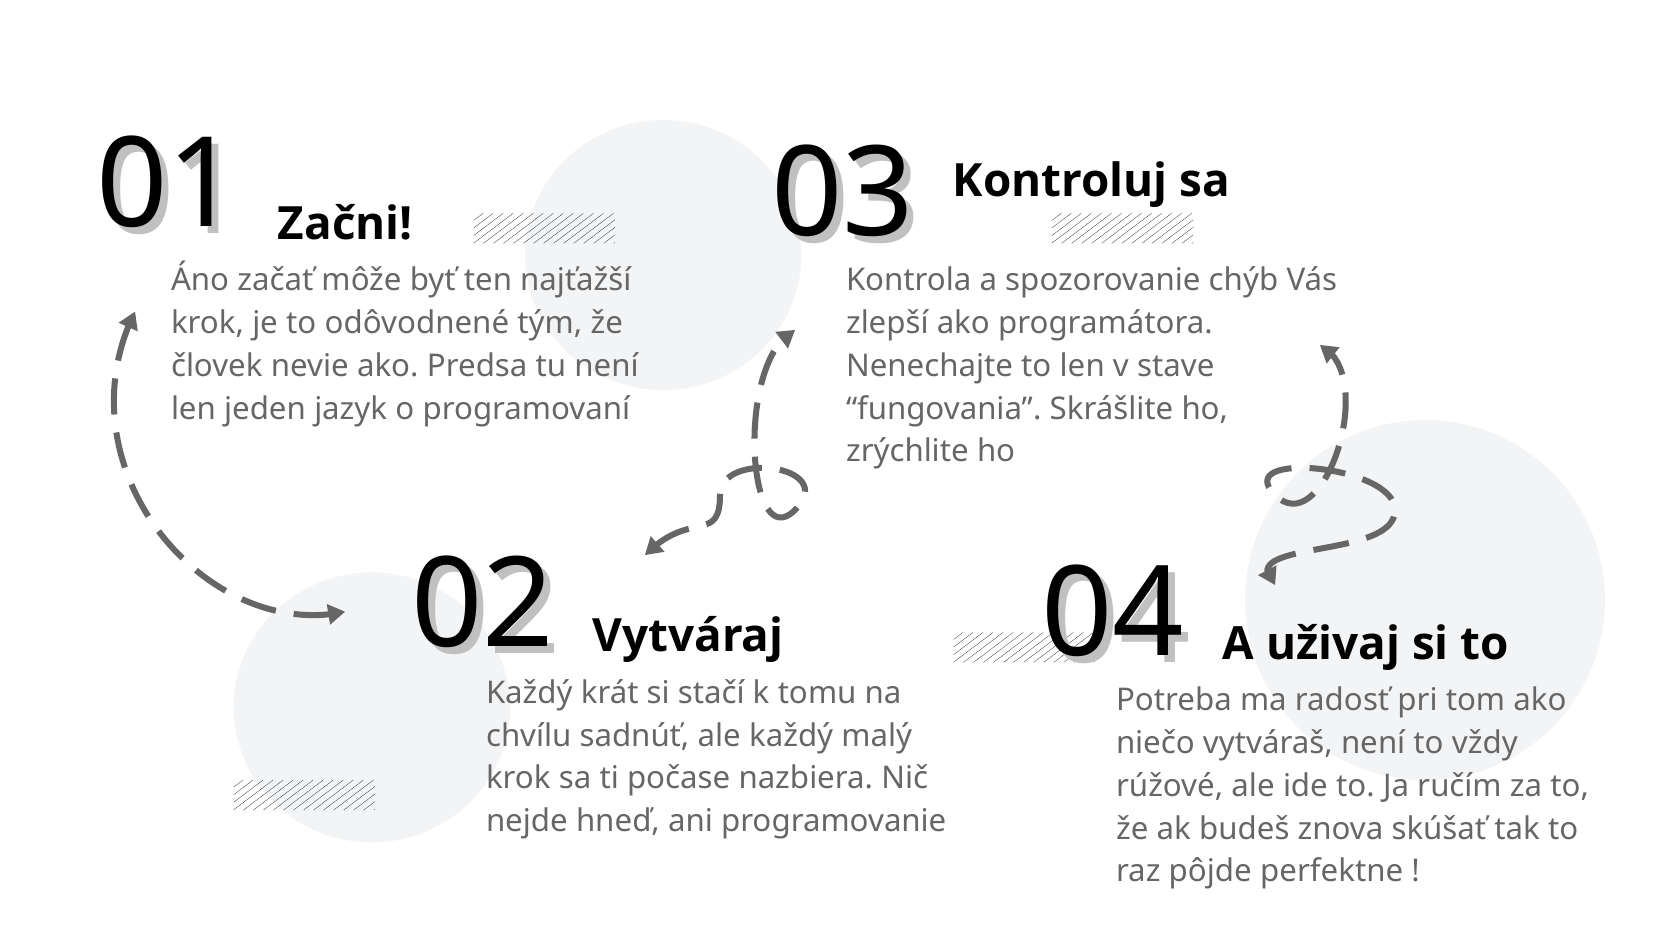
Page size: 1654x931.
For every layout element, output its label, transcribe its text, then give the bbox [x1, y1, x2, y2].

text_box A uživaj si to [1208, 602, 1576, 743]
text_box 04 [1026, 514, 1207, 701]
text_box Každý krát si stačí k tomu na chvílu sadnúť, ale každý malý krok sa ti počase nazbiera. Nič nejde hneď, ani programovanie [471, 662, 997, 849]
text_box Kontrola a spozorovanie chýb Vás zlepší ako programátora. Nenechajte to len v stave “fungovania”. Skrášlite ho, zrýchlite ho [831, 250, 1357, 479]
text_box Kontroluj sa [938, 140, 1276, 281]
text_box Vytváraj [578, 595, 834, 673]
text_box 01 [81, 85, 262, 271]
text_box 02 [396, 505, 577, 691]
text_box Potreba ma radosť pri tom ako niečo vytváraš, není to vždy rúžové, ale ide to. Ja ručím za to, že ak budeš znova skúšať tak to raz pôjde perfektne ! [1101, 670, 1627, 899]
text_box Začni! [263, 182, 519, 261]
text_box Áno začať môže byť ten najťažší krok, je to odôvodnené tým, že človek nevie ako. Predsa tu není len jeden jazyk o programovaní [156, 250, 682, 436]
text_box 03 [756, 94, 937, 281]
